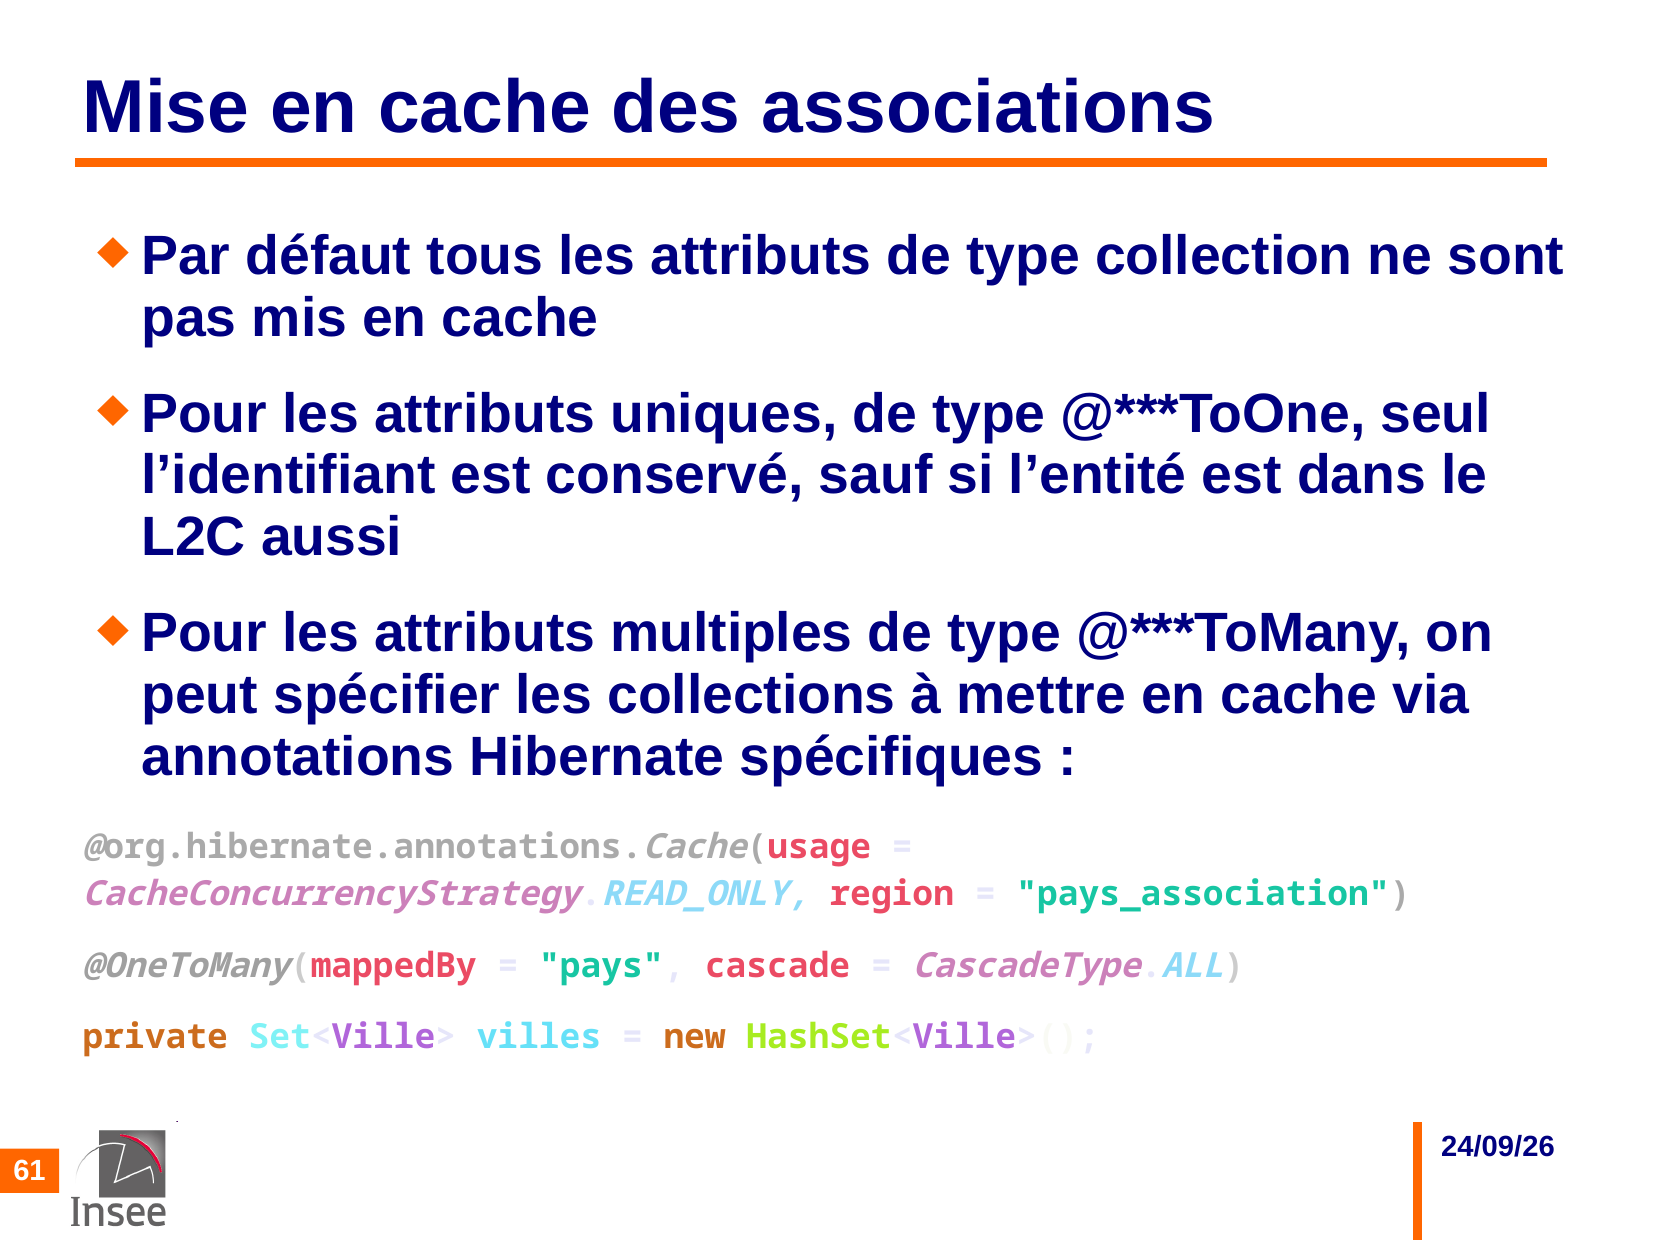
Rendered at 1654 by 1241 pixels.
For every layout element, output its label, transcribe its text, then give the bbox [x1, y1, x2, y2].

picture [62, 1121, 178, 1241]
list Par défaut tous les attributs de type collection ne sont pas mis en cache Pour les attributs uniques, de type @***ToOne, seul l’identifiant est conservé, sauf si l’entité est dans le L2C aussi Pour les attributs multiples de type @***ToMany, on peut spécifier les collections à mettre en cache via annotations Hibernate spécifiques : @org.hibernate.annotations.Cache(usage = CacheConcurrencyStrategy.READ_ONLY, region = "pays_association") @OneToMany(mappedBy = "pays", cascade = CascadeType.ALL) private Set<Ville> villes = new HashSet<Ville>(); [82, 224, 1571, 1063]
title Mise en cache des associations [82, 49, 1619, 163]
